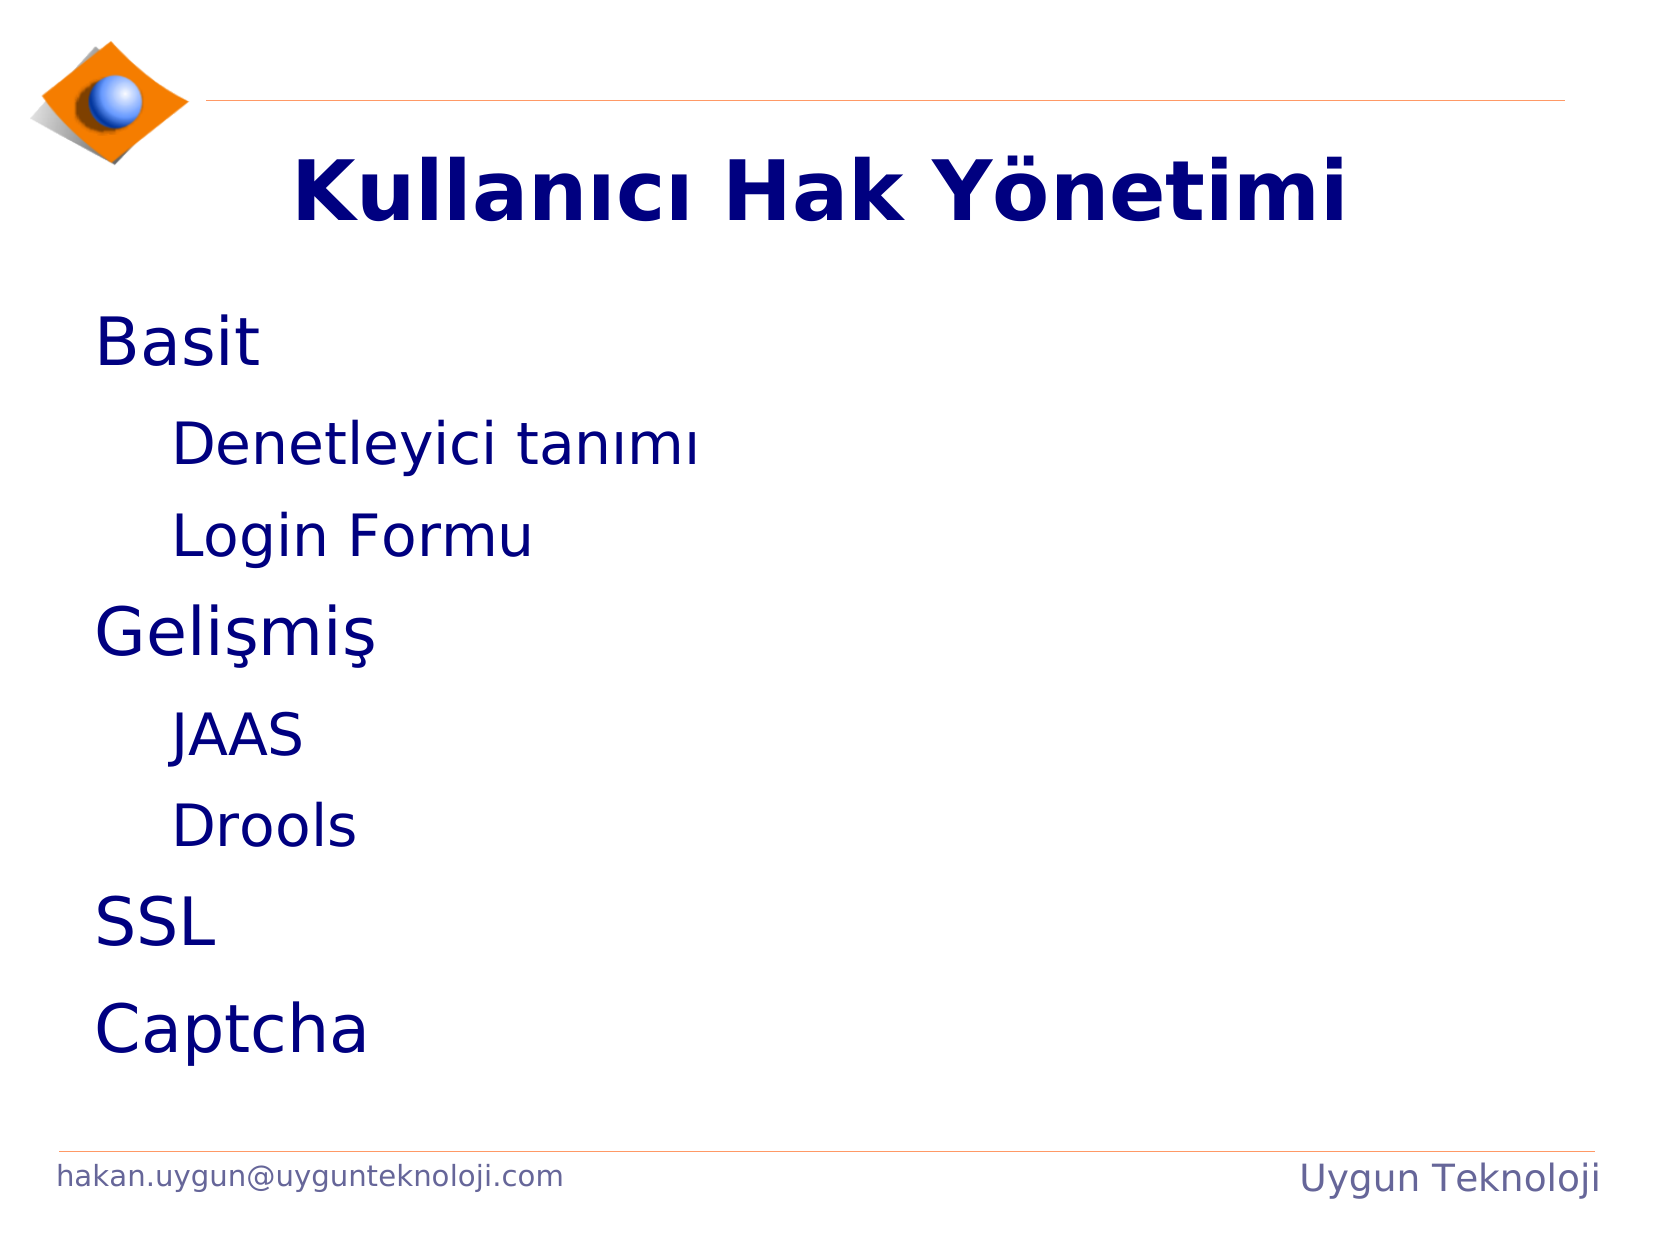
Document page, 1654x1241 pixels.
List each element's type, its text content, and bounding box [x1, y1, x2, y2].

title Kullanıcı Hak Yönetimi [76, 95, 1565, 288]
picture [29, 29, 191, 178]
list Basit Denetleyici tanımı Login Formu Gelişmiş JAAS Drools SSL Captcha [76, 303, 1565, 1108]
